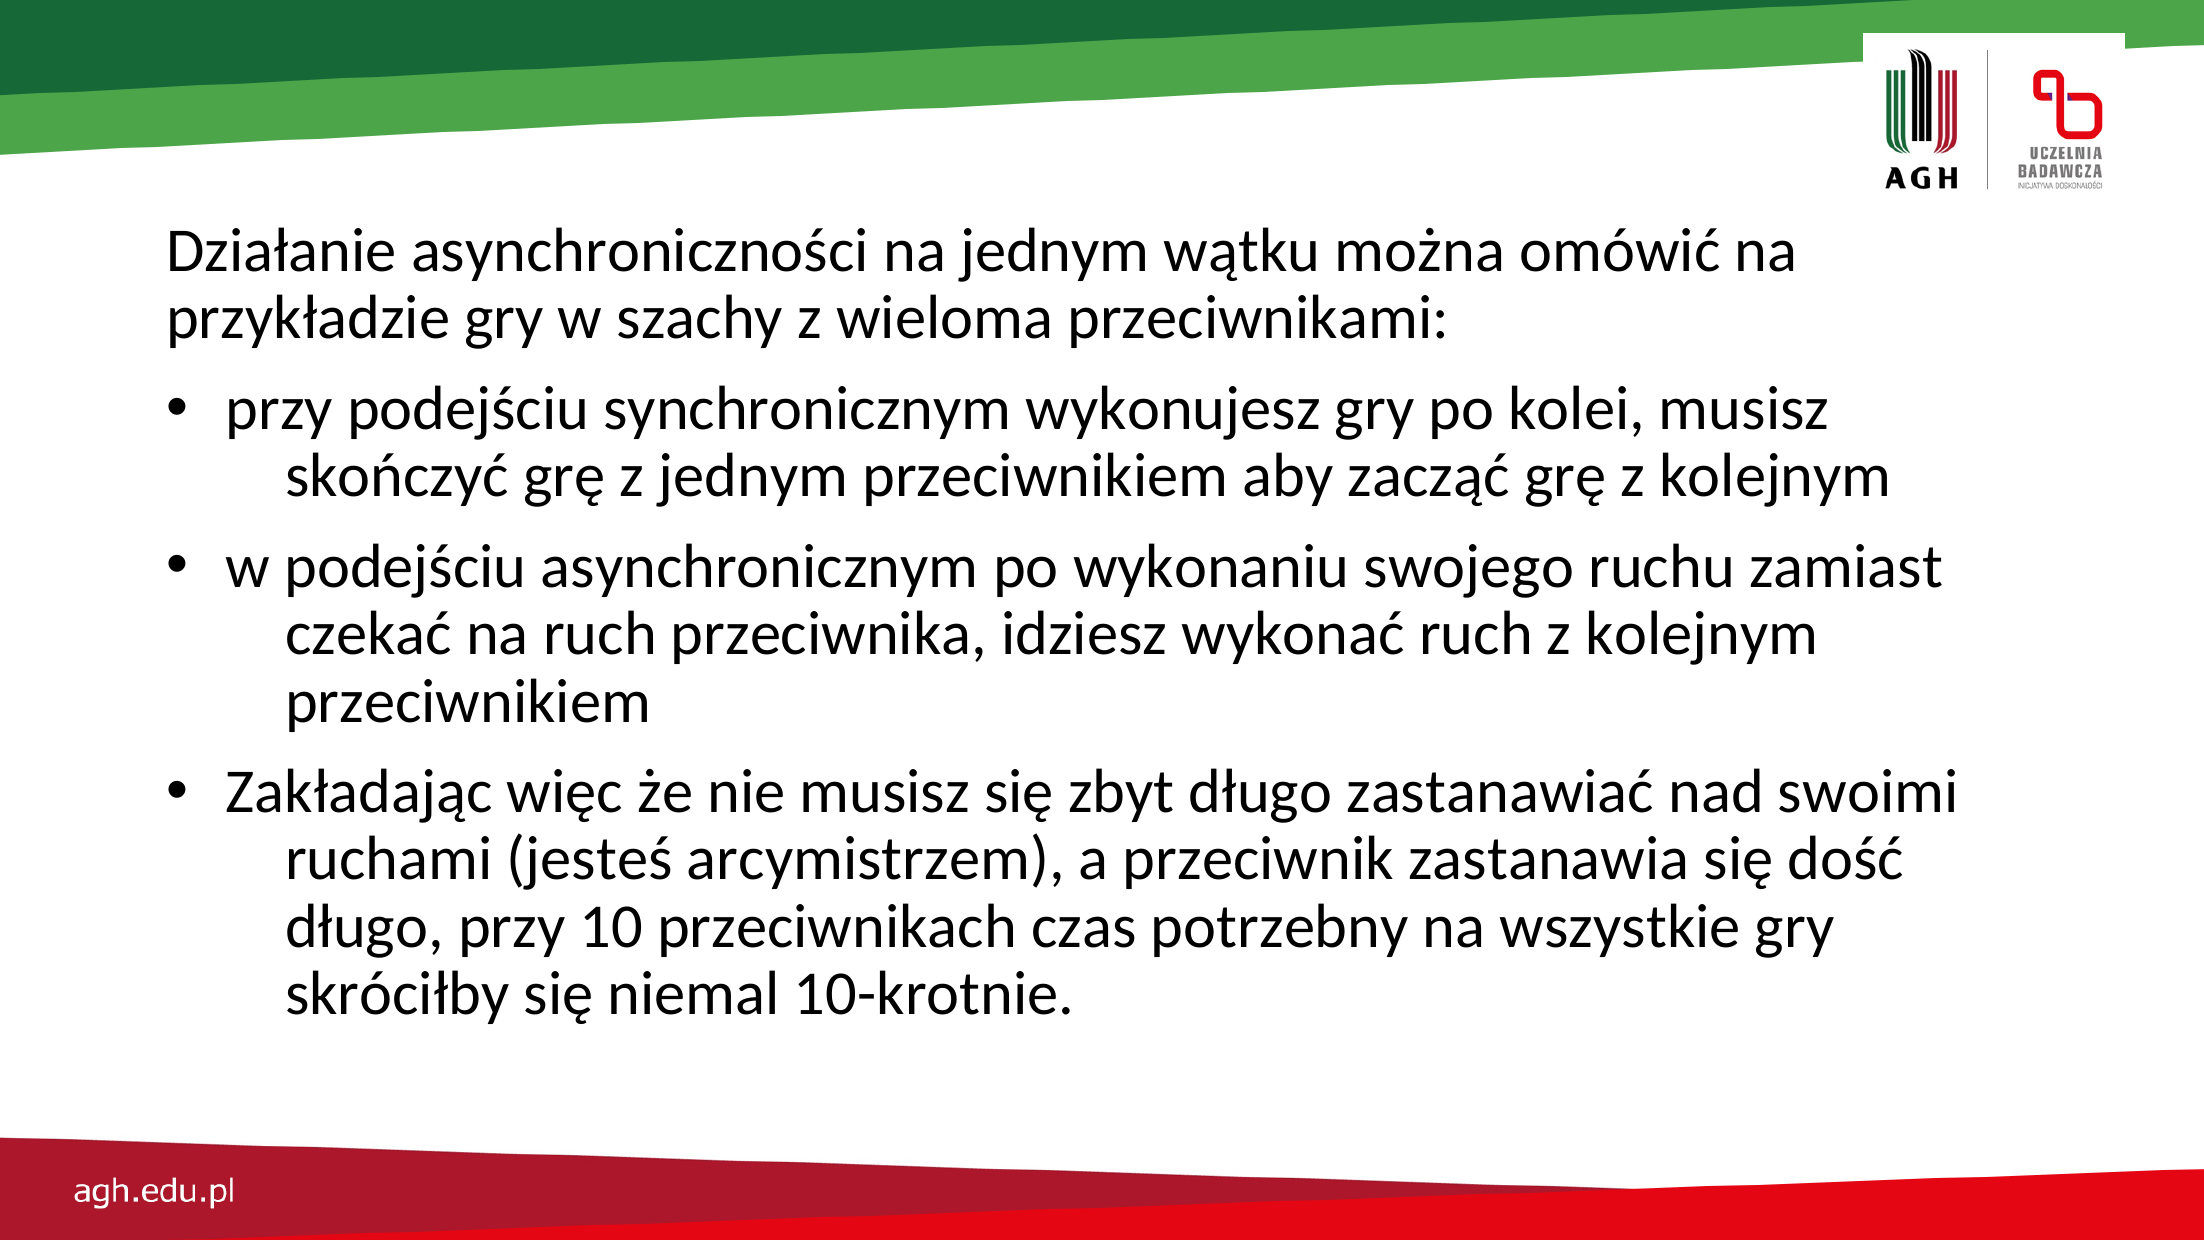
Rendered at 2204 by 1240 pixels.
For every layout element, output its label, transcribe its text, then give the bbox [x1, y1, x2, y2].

list Działanie asynchroniczności na jednym wątku można omówić na przykładzie gry w szachy z wieloma przeciwnikami: przy podejściu synchronicznym wykonujesz gry po kolei, musisz skończyć grę z jednym przeciwnikiem aby zacząć grę z kolejnym w podejściu asynchronicznym po wykonaniu swojego ruchu zamiast czekać na ruch przeciwnika, idziesz wykonać ruch z kolejnym przeciwnikiem Zakładając więc że nie musisz się zbyt długo zastanawiać nad swoimi ruchami (jesteś arcymistrzem), a przeciwnik zastanawia się dość długo, przy 10 przeciwnikach czas potrzebny na wszystkie gry skróciłby się niemal 10-krotnie. [151, 210, 2053, 1117]
